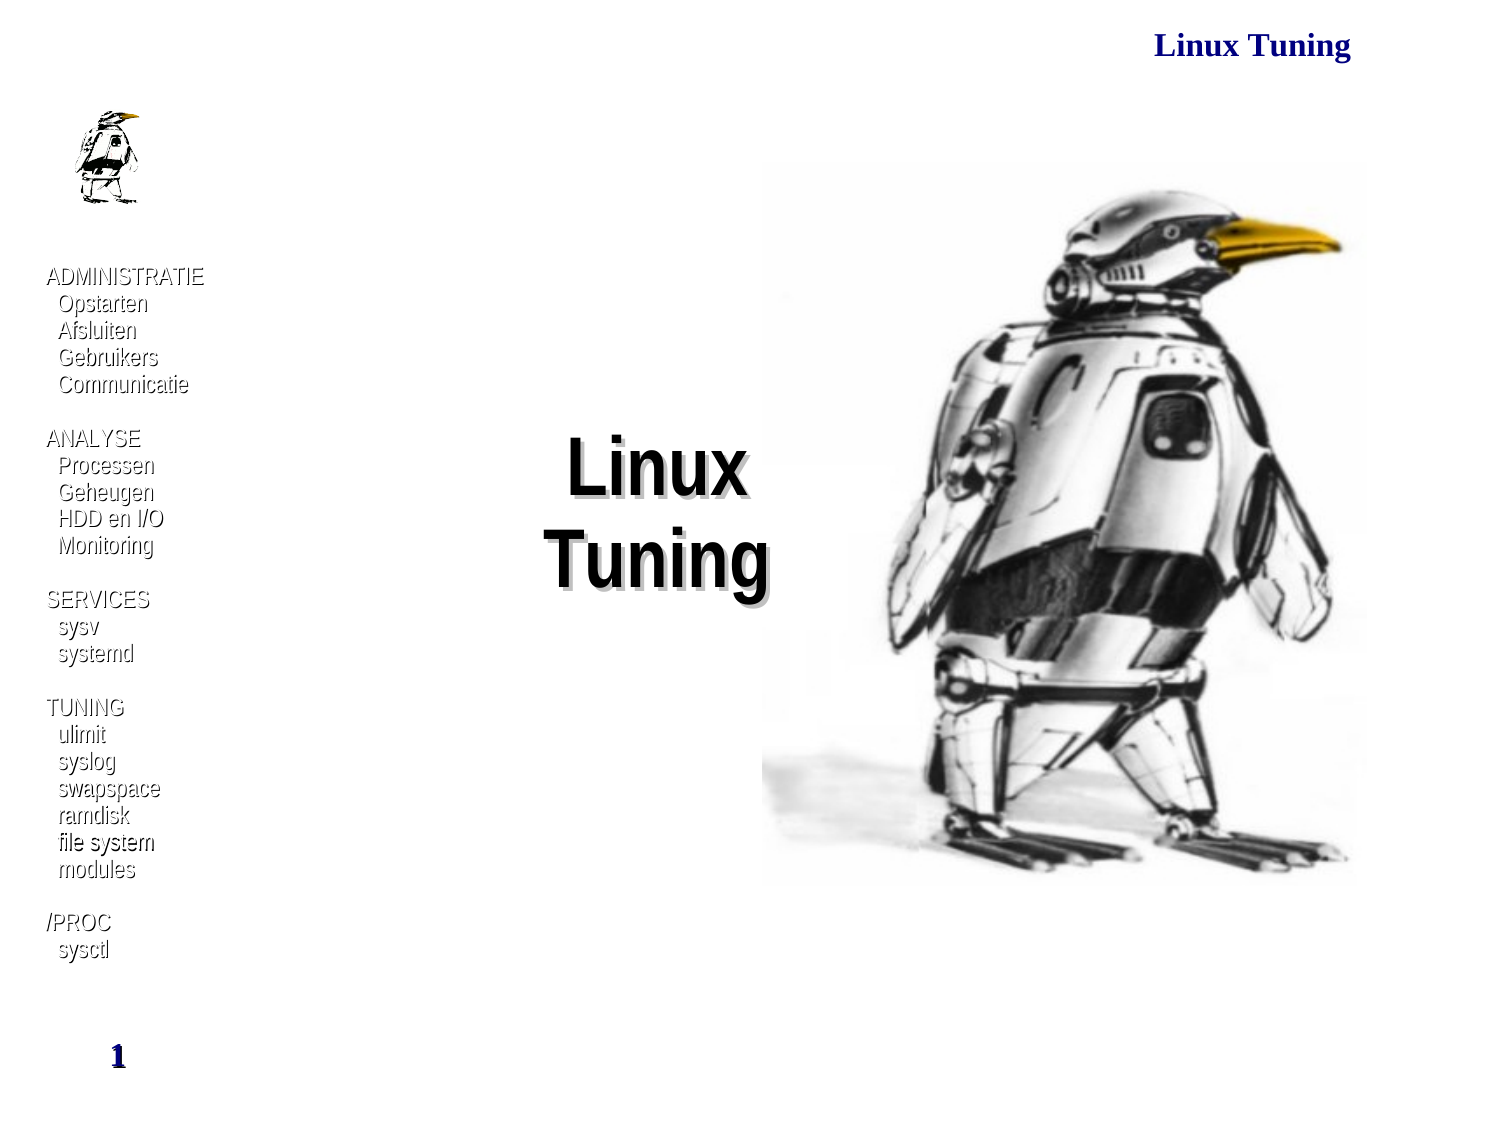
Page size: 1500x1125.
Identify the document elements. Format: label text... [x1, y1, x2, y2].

picture [57, 105, 143, 206]
picture [762, 162, 1367, 886]
title Linux Tuning [293, 279, 1021, 749]
